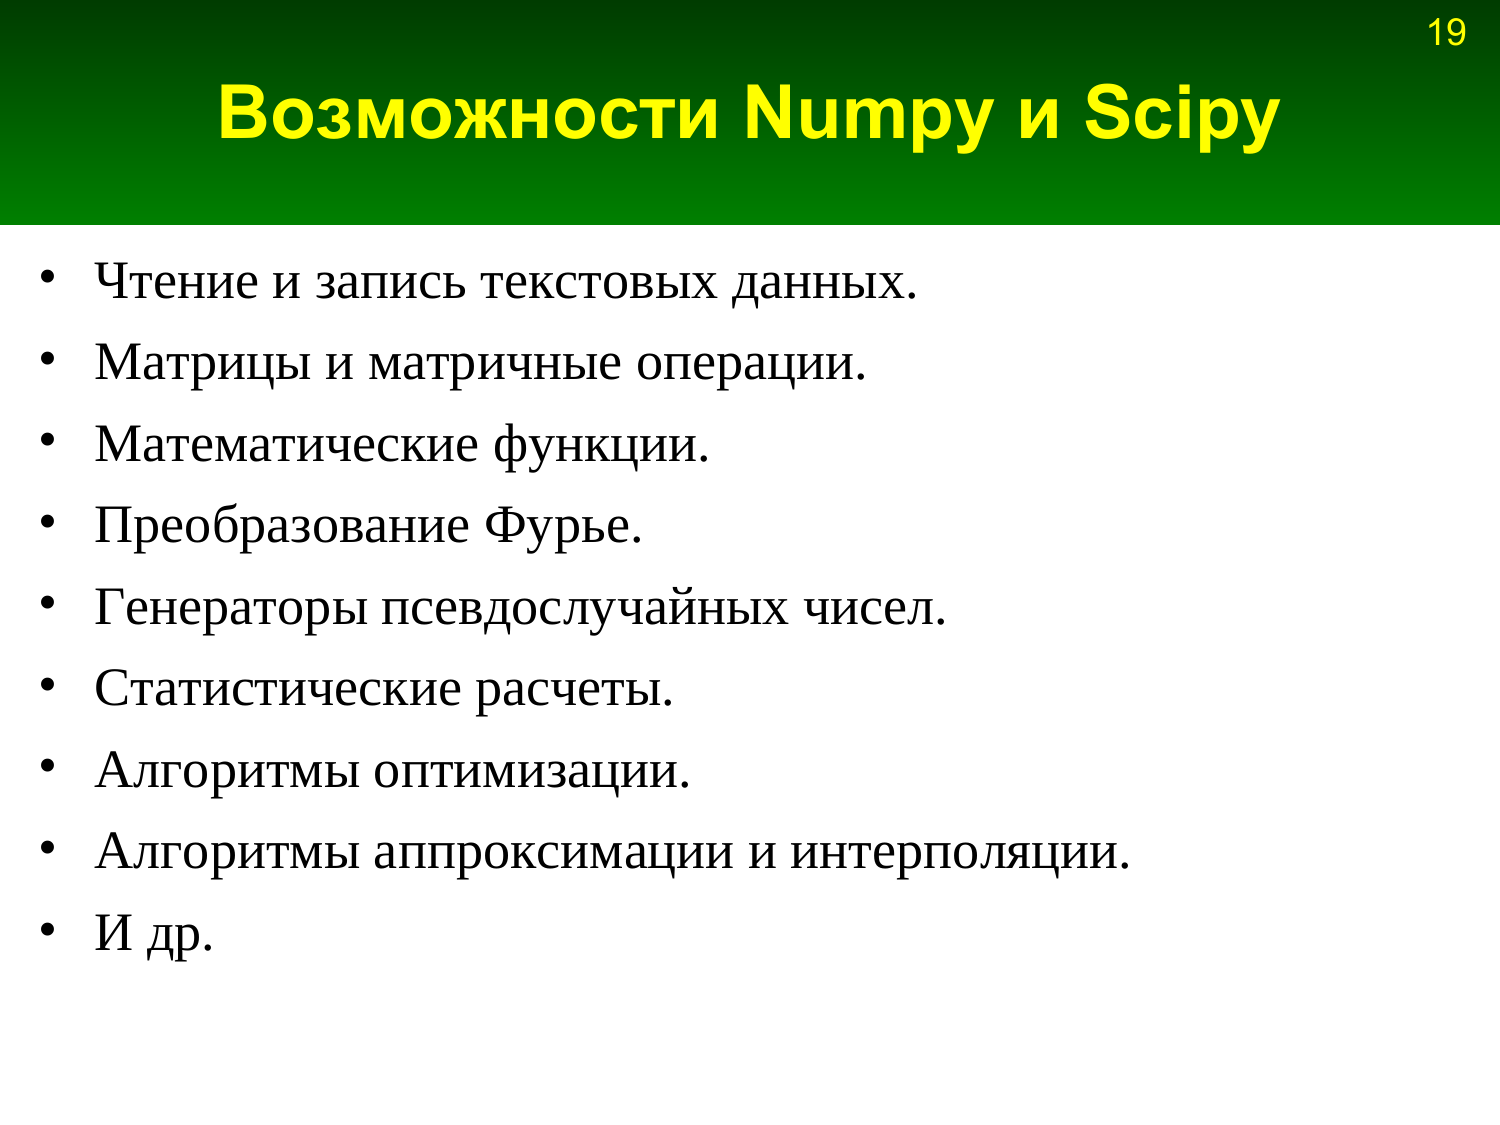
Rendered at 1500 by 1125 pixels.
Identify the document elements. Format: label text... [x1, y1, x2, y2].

list Чтение и запись текстовых данных. Матрицы и матричные операции. Математические функции. Преобразование Фурье. Генераторы псевдослучайных чисел. Статистические расчеты. Алгоритмы оптимизации. Алгоритмы аппроксимации и интерполяции. И др. [23, 236, 1477, 1099]
title Возможности Numpy и Scipy [112, 47, 1388, 170]
